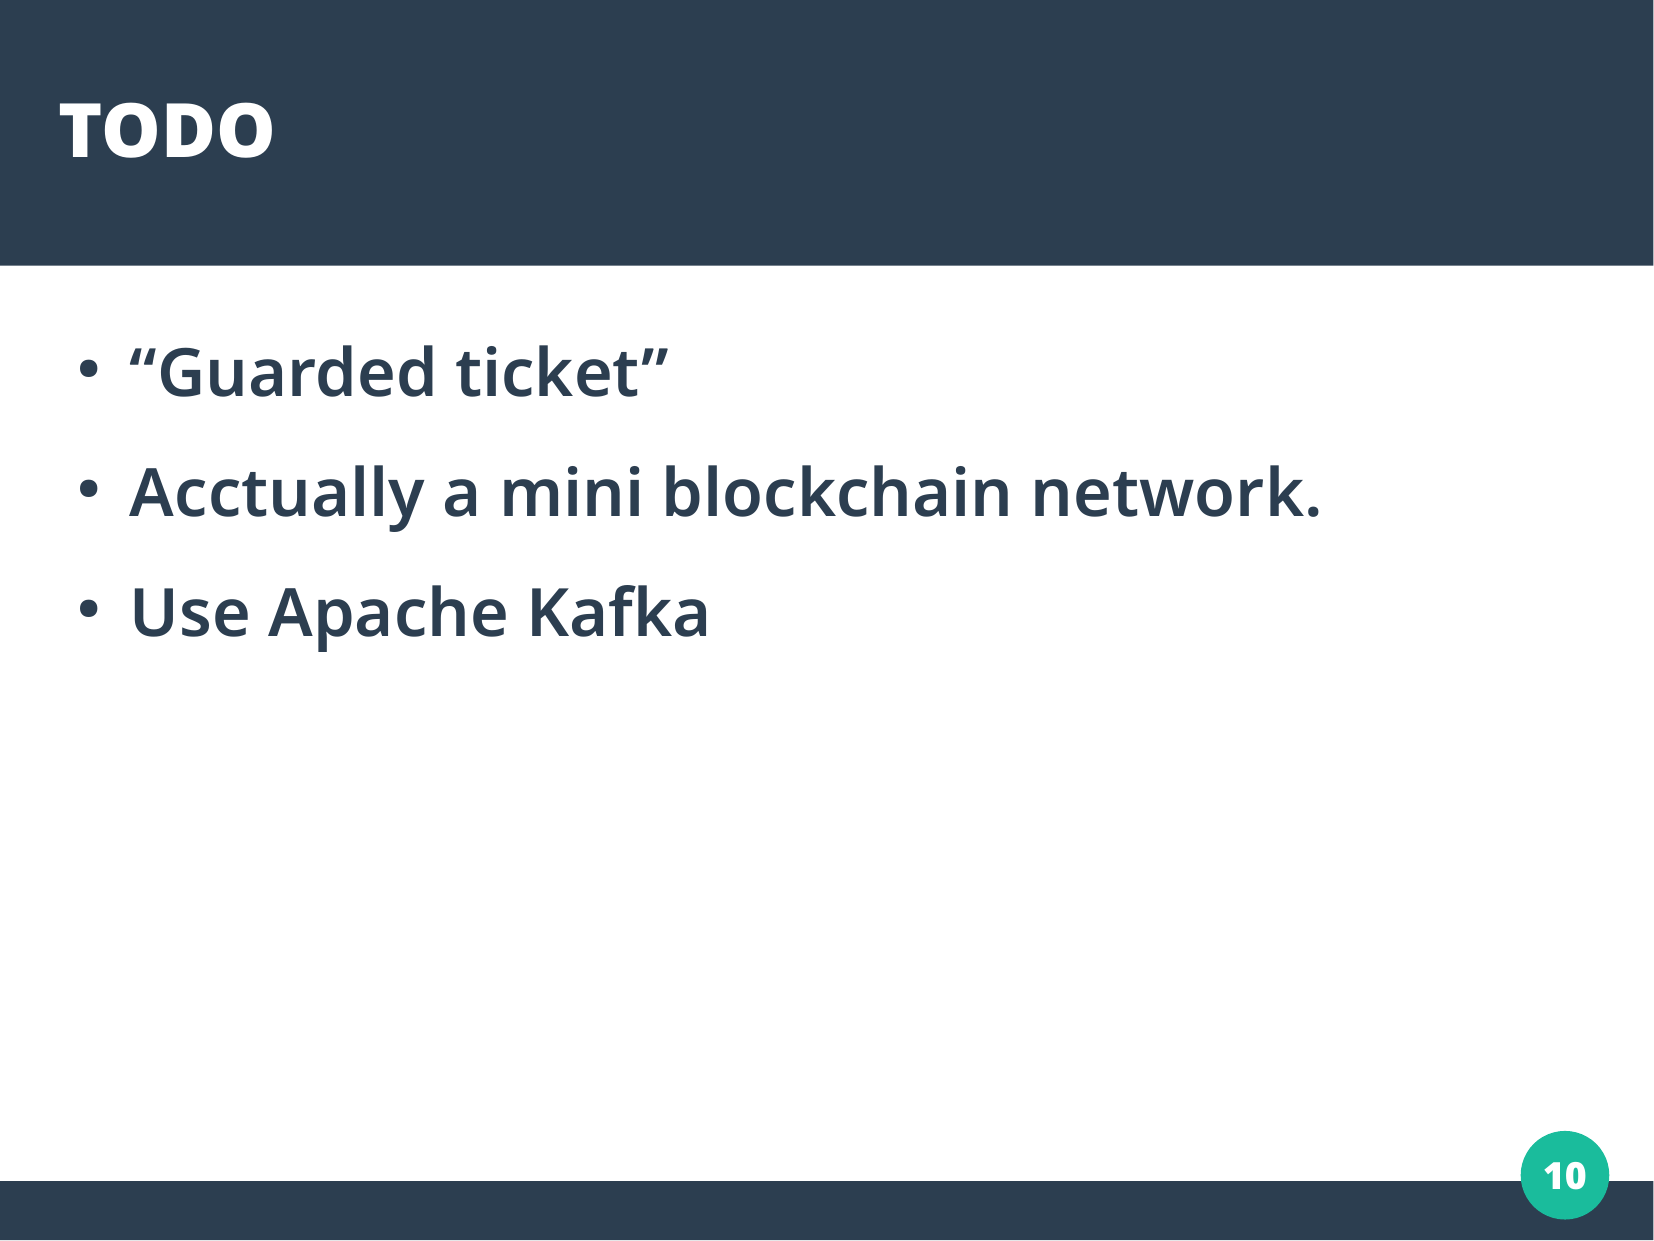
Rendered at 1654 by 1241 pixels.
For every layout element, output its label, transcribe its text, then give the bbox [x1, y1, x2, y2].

title TODO [59, 49, 1595, 207]
list “Guarded ticket” Acctually a mini blockchain network. Use Apache Kafka [59, 324, 1595, 1152]
